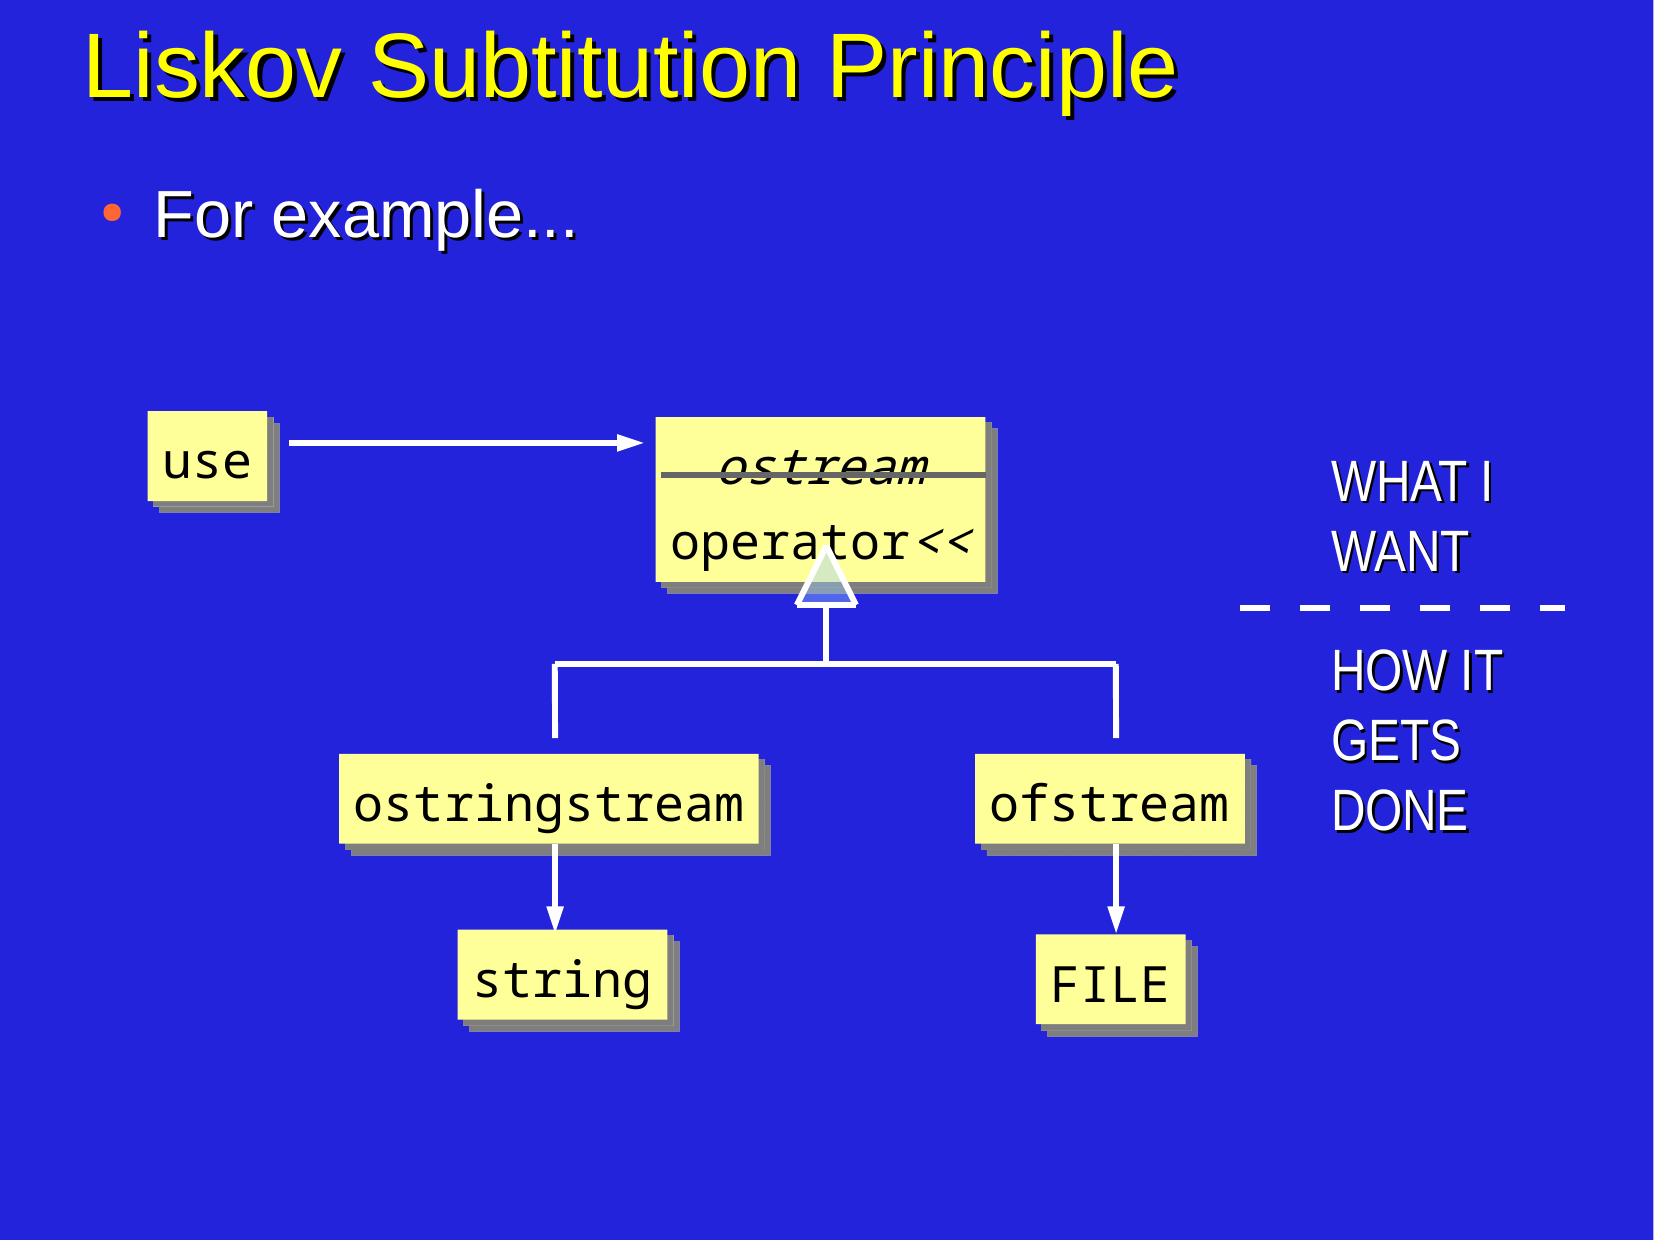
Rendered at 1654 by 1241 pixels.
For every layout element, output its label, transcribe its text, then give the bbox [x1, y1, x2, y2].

text_box WHAT I WANT [1316, 435, 1578, 591]
text_box use [147, 411, 268, 502]
text_box [796, 545, 857, 605]
list For example... [82, 177, 1571, 1182]
title Liskov Subtitution Principle [82, 2, 1571, 130]
text_box HOW IT GETS DONE [1316, 624, 1578, 850]
text_box FILE [1035, 934, 1186, 1025]
text_box ostringstream [339, 753, 759, 844]
text_box ostream operator<< [655, 417, 986, 582]
text_box string [457, 929, 668, 1020]
text_box ofstream [975, 753, 1245, 844]
